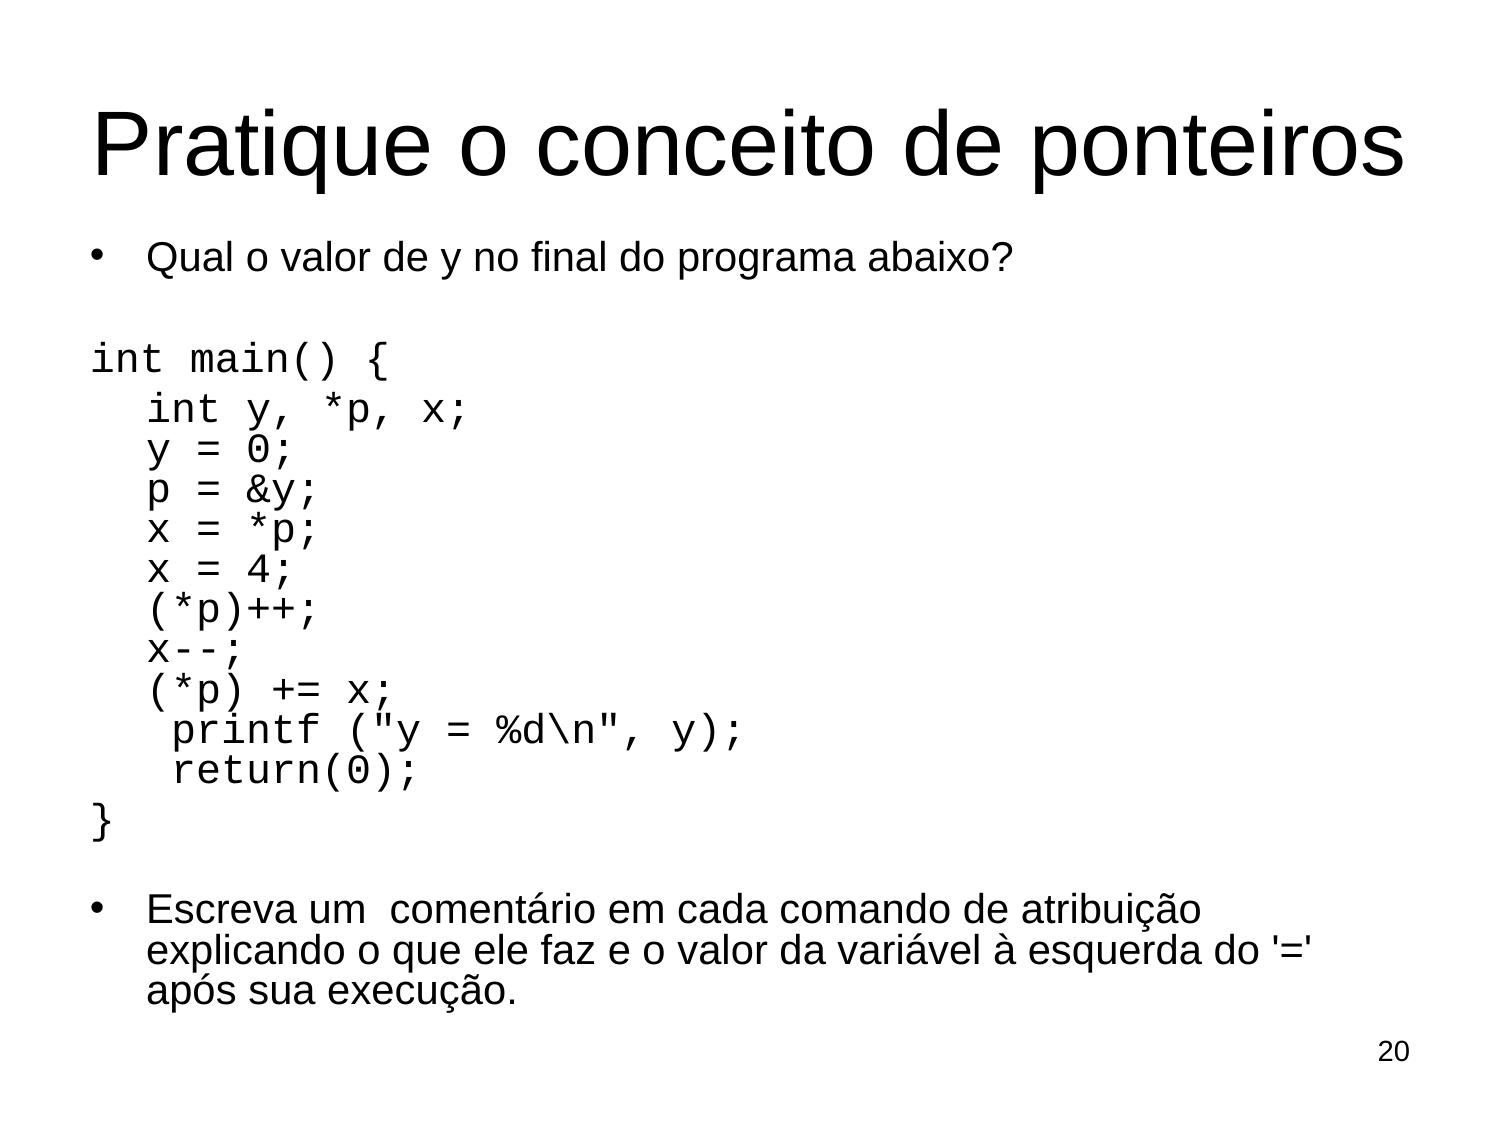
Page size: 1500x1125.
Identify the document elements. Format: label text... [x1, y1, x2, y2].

title Pratique o conceito de ponteiros [75, 45, 1426, 231]
list Qual o valor de y no final do programa abaixo? int main() { int y, *p, x; y = 0; p = &y; x = *p; x = 4; (*p)++; x--; (*p) += x; printf ("y = %d\n", y); return(0); } Escreva um comentário em cada comando de atribuição explicando o que ele faz e o valor da variável à esquerda do '=' após sua execução. [75, 231, 1426, 1083]
